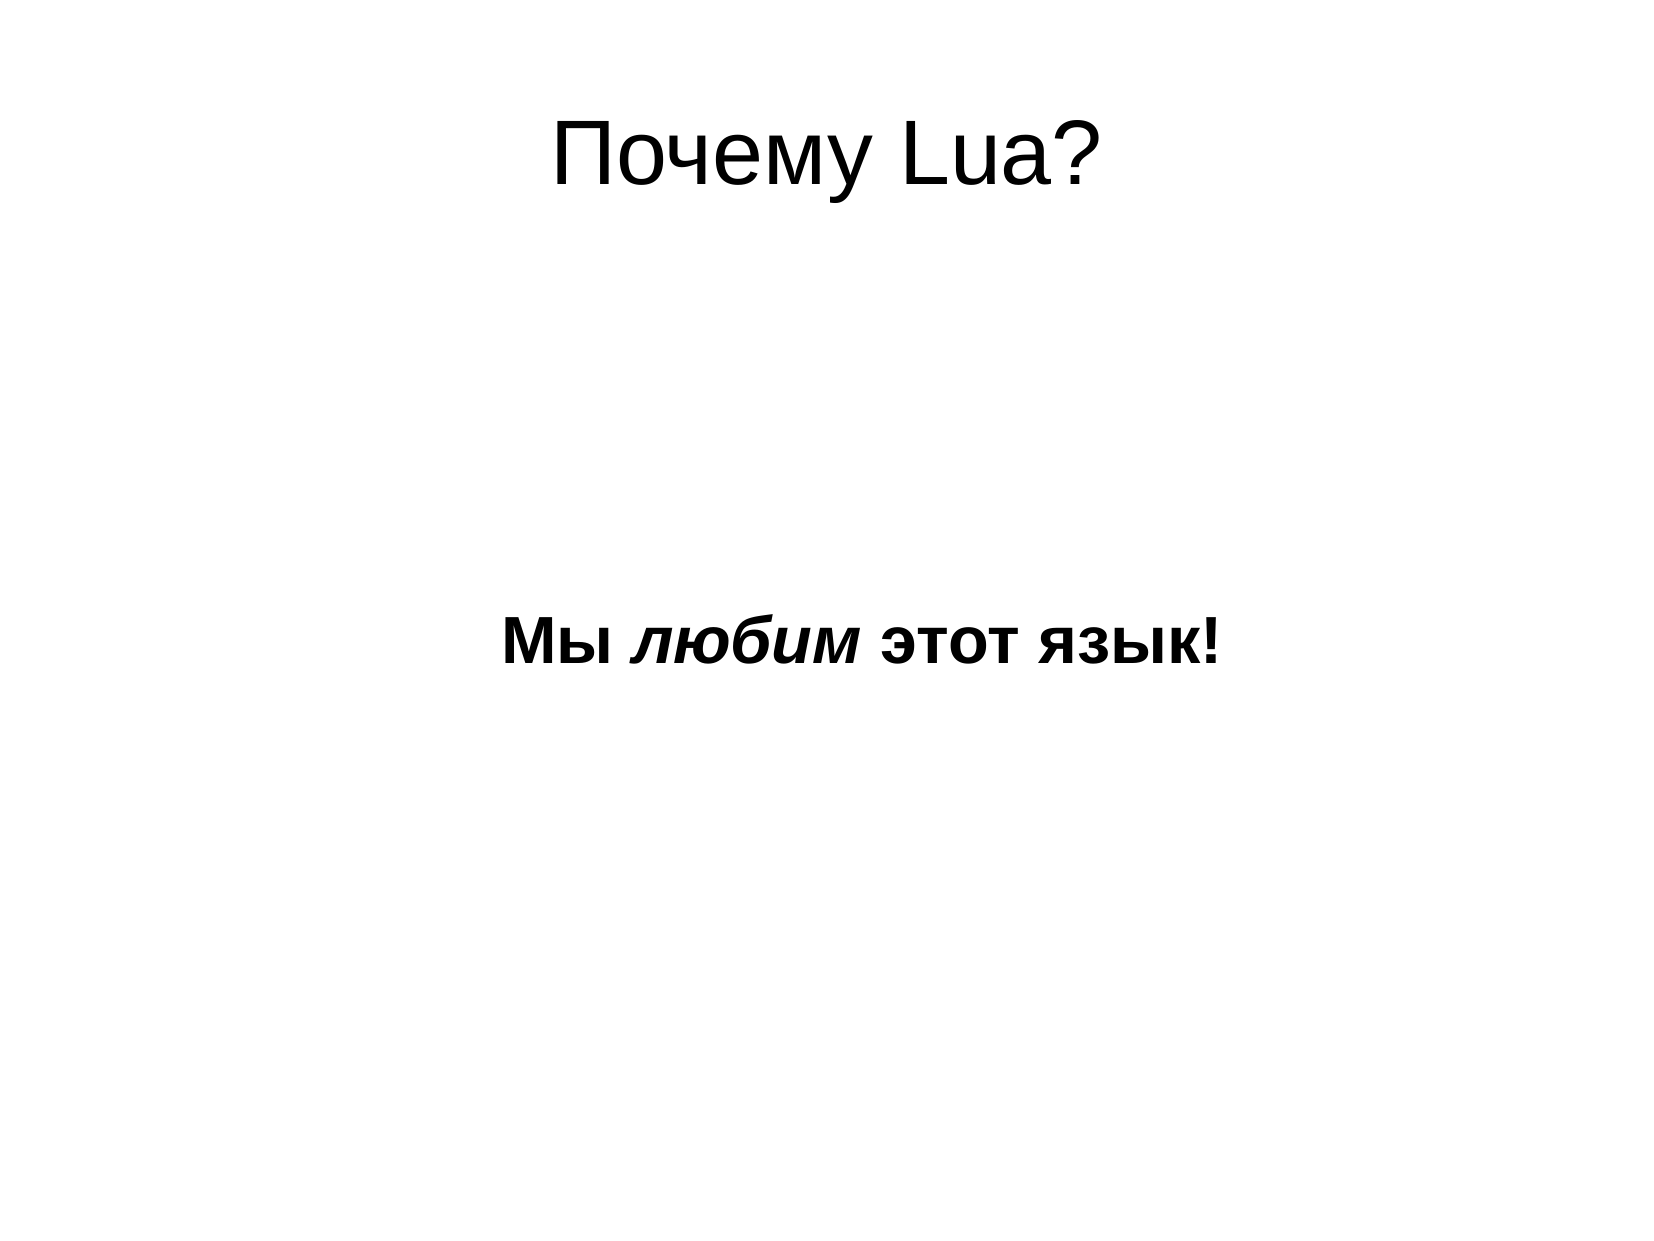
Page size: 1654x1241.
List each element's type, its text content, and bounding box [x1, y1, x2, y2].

title Почему Lua? [82, 49, 1571, 257]
list Мы любим этот язык! [82, 290, 1571, 1109]
